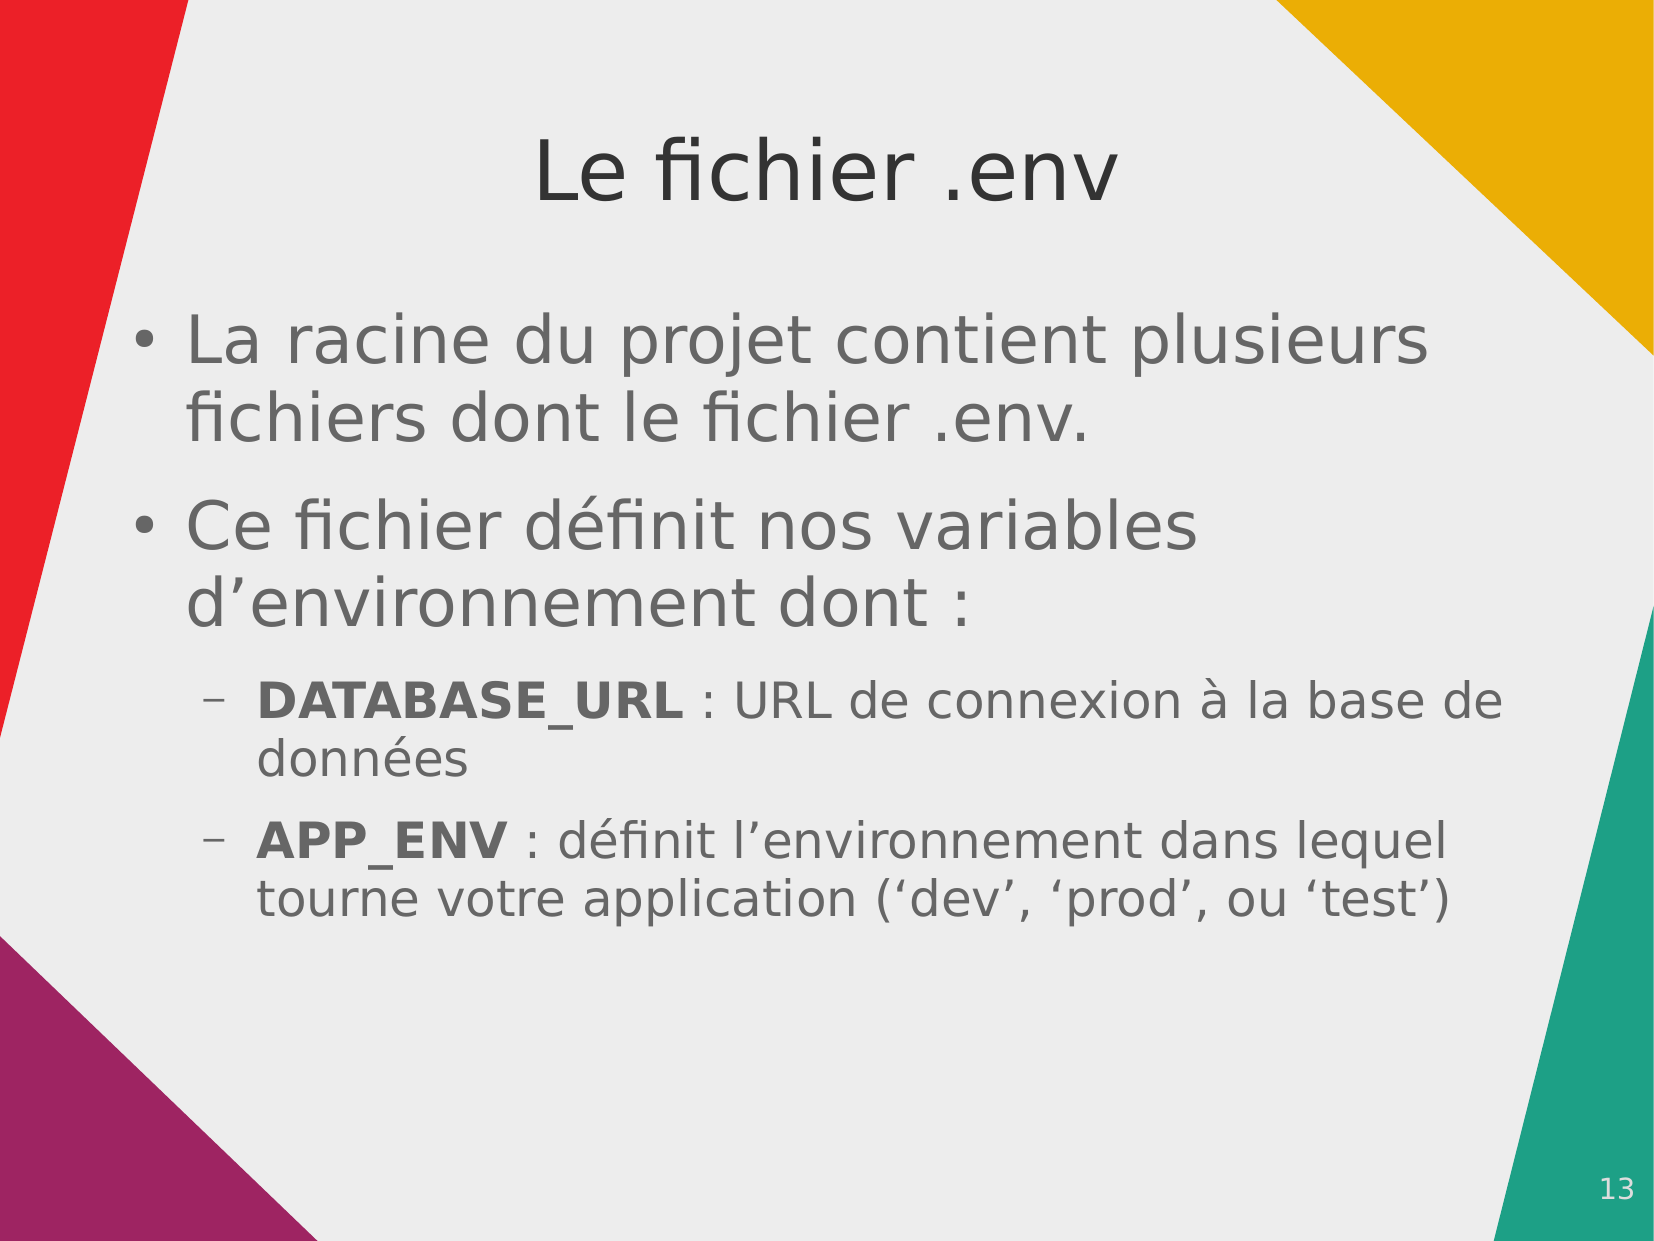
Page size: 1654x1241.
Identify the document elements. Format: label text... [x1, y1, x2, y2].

list La racine du projet contient plusieurs fichiers dont le fichier .env. Ce fichier définit nos variables d’environnement dont : DATABASE_URL : URL de connexion à la base de données APP_ENV : définit l’environnement dans lequel tourne votre application (‘dev’, ‘prod’, ou ‘test’) [114, 302, 1539, 1033]
title Le fichier .env [114, 73, 1539, 271]
